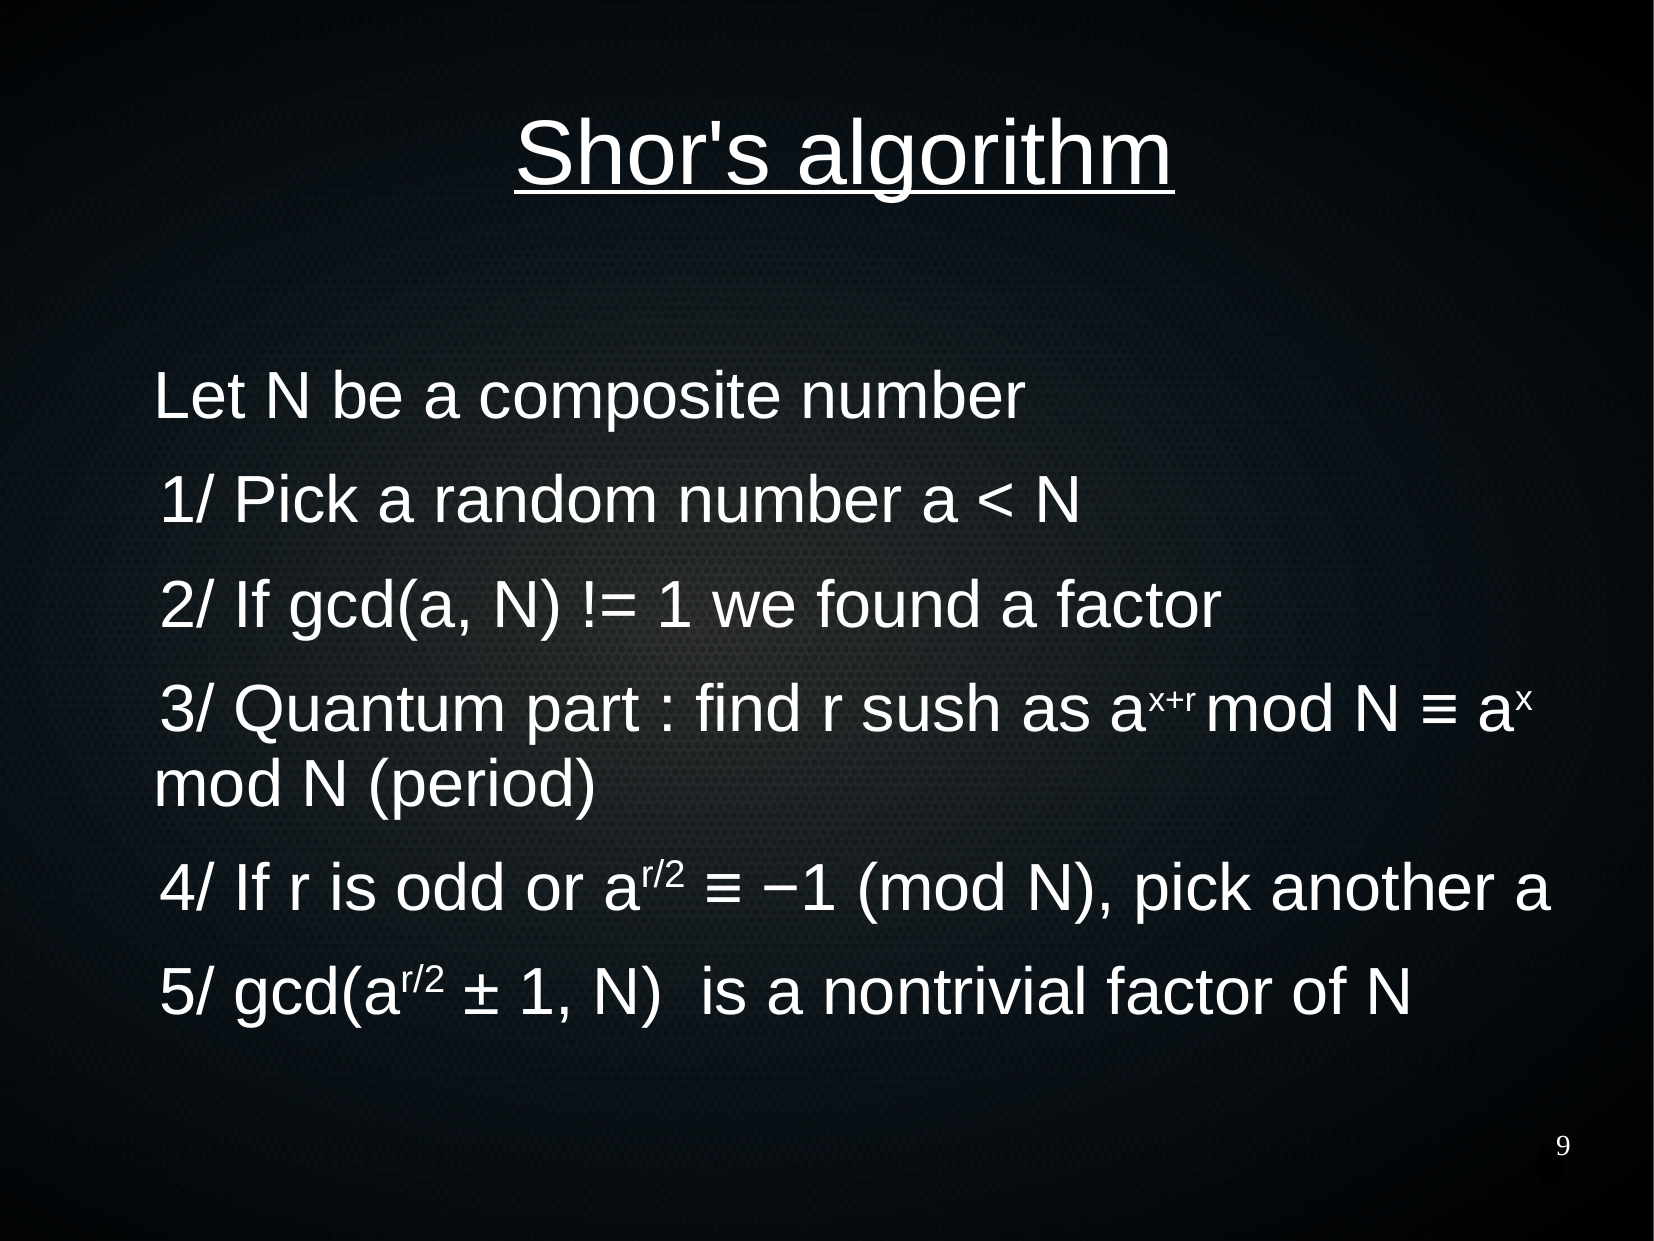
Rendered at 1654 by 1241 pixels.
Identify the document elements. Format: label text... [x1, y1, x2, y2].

picture [0, 0, 1654, 1241]
title Shor's algorithm [82, 49, 1571, 257]
list Let N be a composite number 1/ Pick a random number a < N 2/ If gcd(a, N) != 1 we found a factor 3/ Quantum part : find r sush as ax+r mod N ≡ ax mod N (period) 4/ If r is odd or ar/2 ≡ −1 (mod N), pick another a 5/ gcd(ar/2 ± 1, N) is a nontrivial factor of N [82, 357, 1558, 1087]
